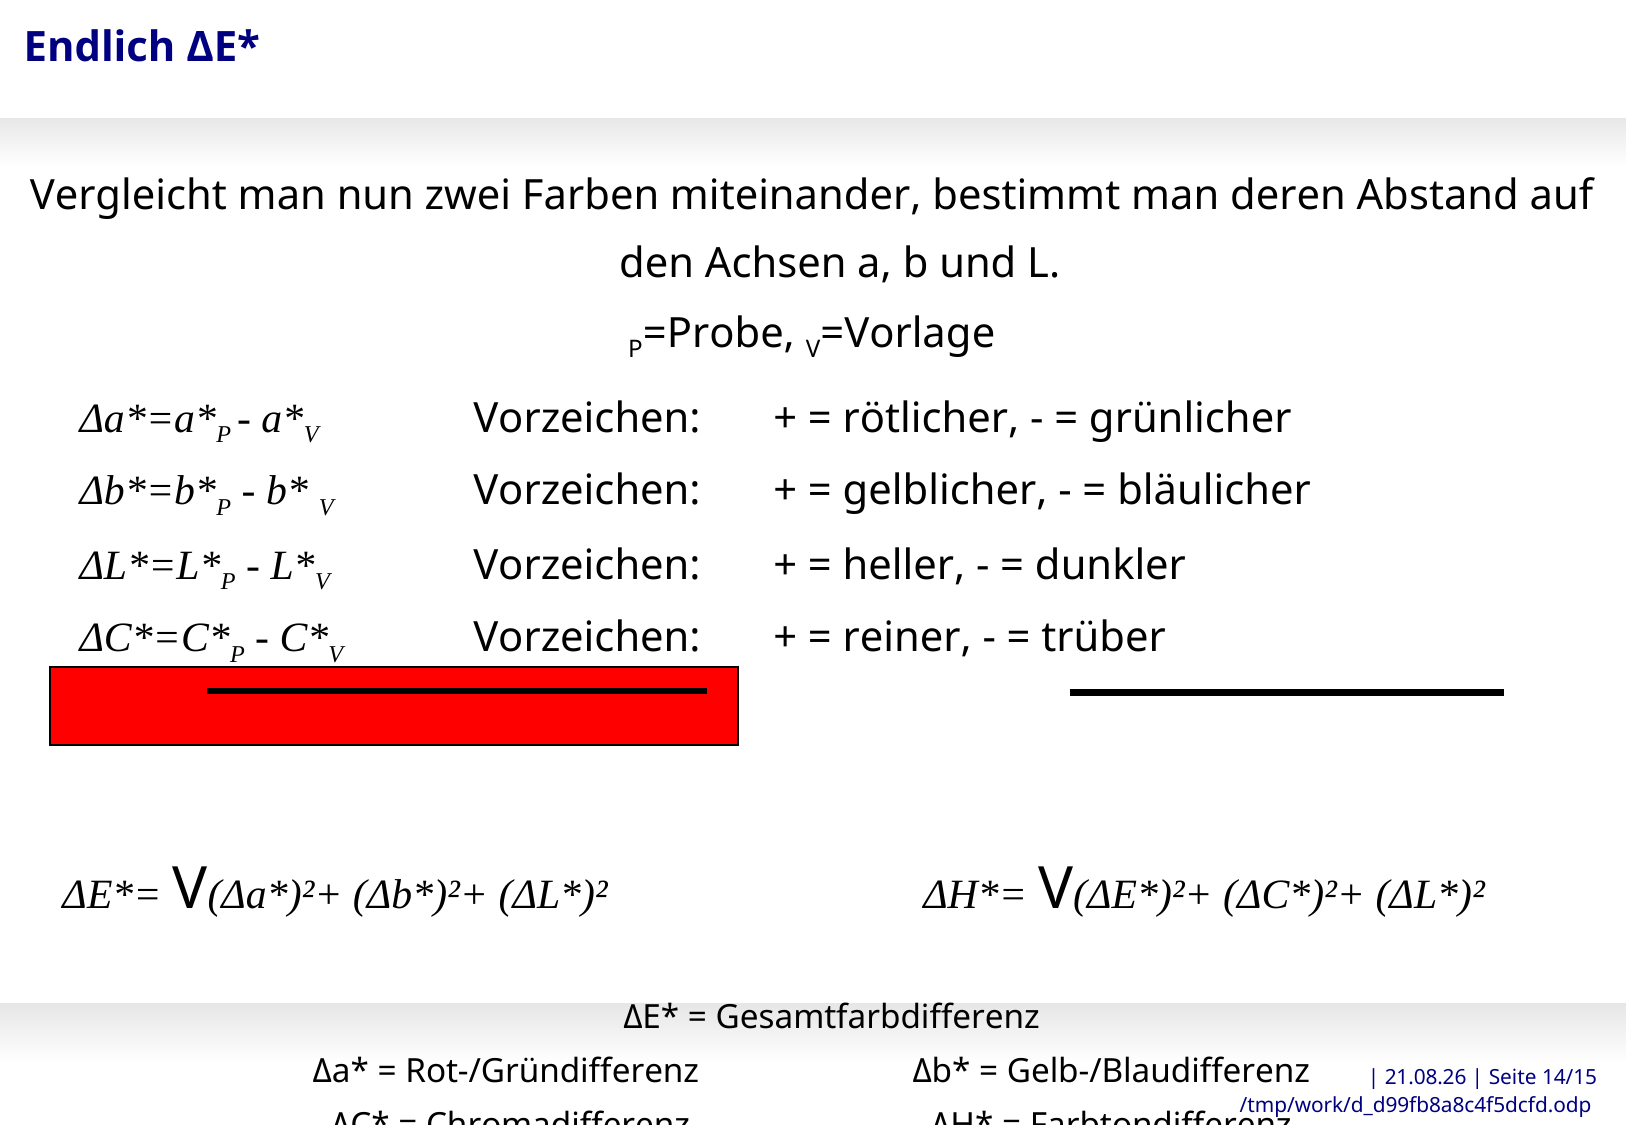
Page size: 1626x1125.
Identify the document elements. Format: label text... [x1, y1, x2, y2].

title Endlich ΔE* [23, 5, 1600, 153]
list Vergleicht man nun zwei Farben miteinander, bestimmt man deren Abstand auf den Achsen a, b und L. P=Probe, V=Vorlage Δa*=a*P - a*V Vorzeichen: + = rötlicher, - = grünlicher Δb*=b*P - b* V Vorzeichen: + = gelblicher, - = bläulicher ΔL*=L*P - L*V Vorzeichen: + = heller, - = dunkler ΔC*=C*P - C*V Vorzeichen: + = reiner, - = trüber ΔE*= V(Δa*)²+ (Δb*)²+ (ΔL*)² ΔH*= V(ΔE*)²+ (ΔC*)²+ (ΔL*)² ΔE* = Gesamtfarbdifferenz Δa* = Rot-/Gründifferenz Δb* = Gelb-/Blaudifferenz ΔC* = Chromadifferenz ΔH* = Farbtondifferenz [23, 153, 1600, 972]
